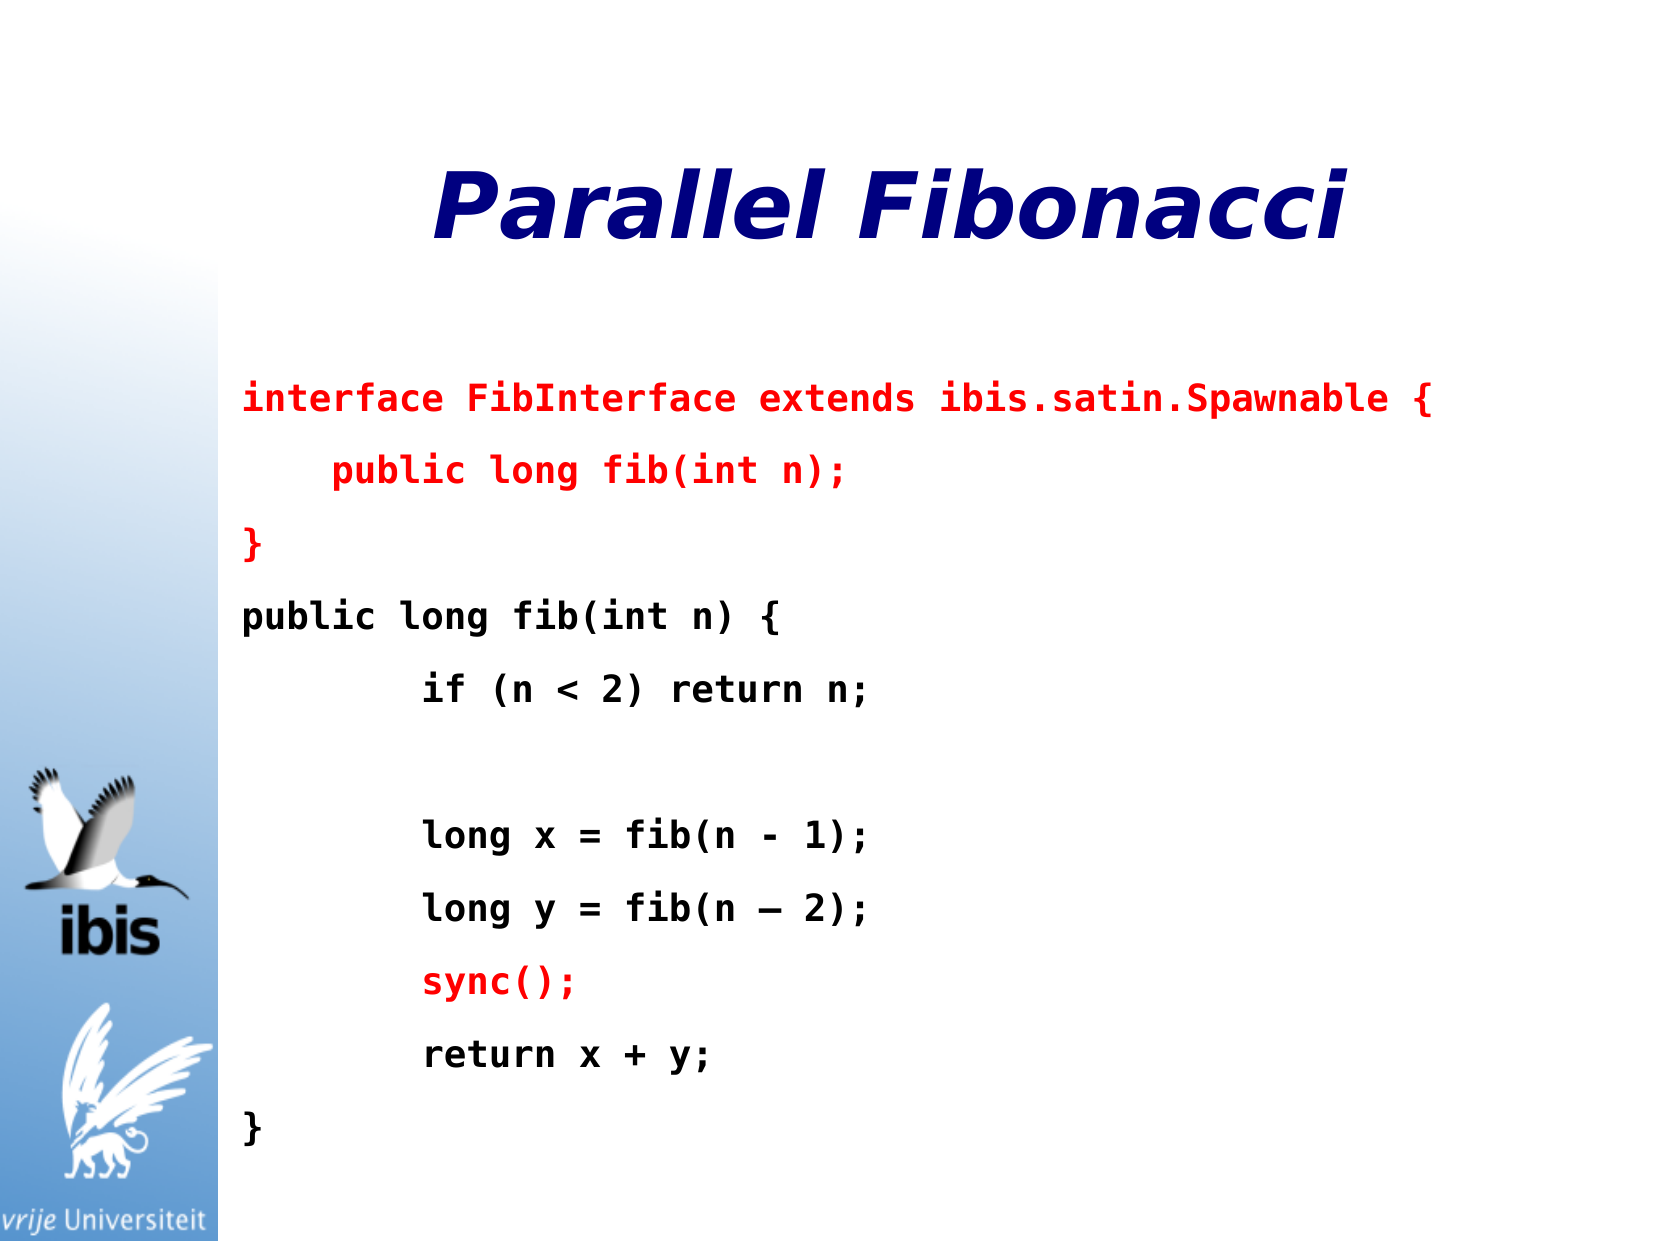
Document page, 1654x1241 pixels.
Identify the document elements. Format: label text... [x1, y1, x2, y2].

list interface FibInterface extends ibis.satin.Spawnable { public long fib(int n); } public long fib(int n) { if (n < 2) return n; long x = fib(n - 1); long y = fib(n – 2); sync(); return x + y; } [241, 376, 1654, 1218]
title Parallel Fibonacci [248, 102, 1534, 310]
picture [0, 0, 218, 1241]
